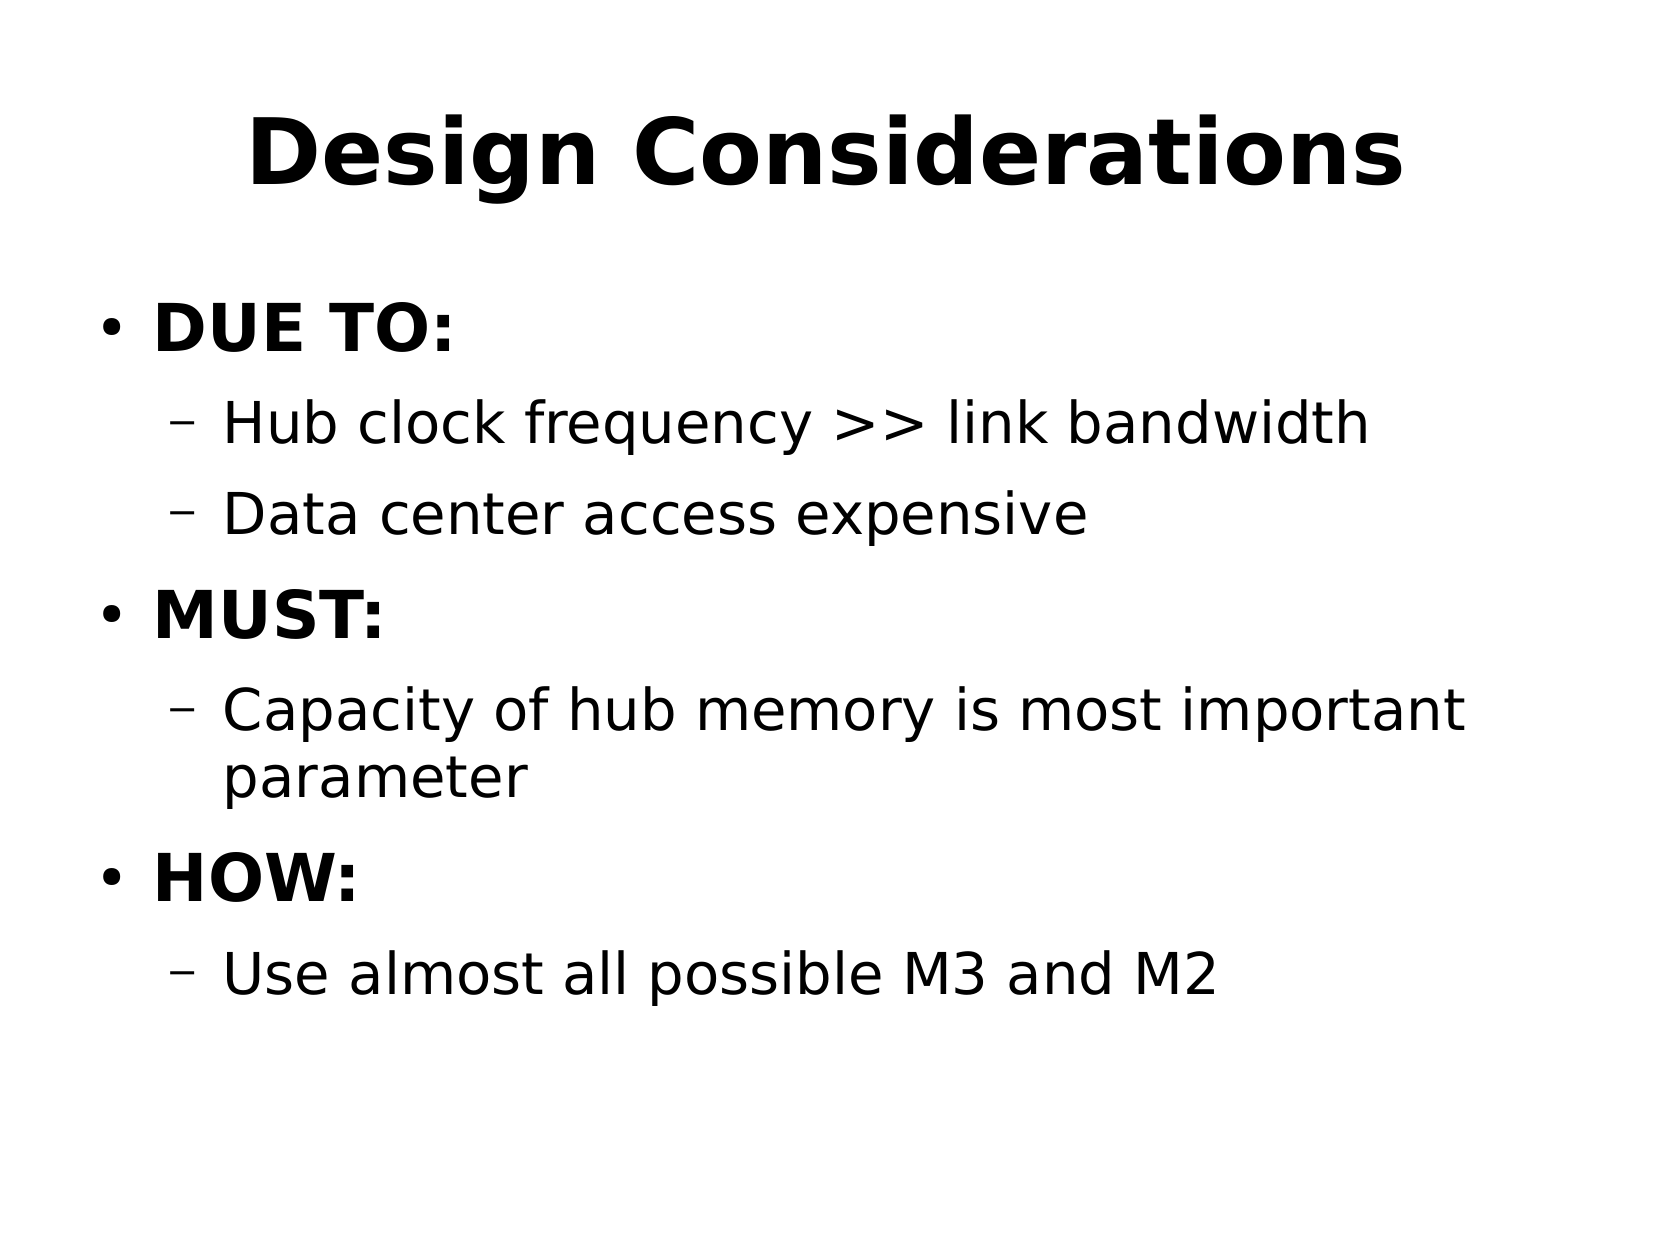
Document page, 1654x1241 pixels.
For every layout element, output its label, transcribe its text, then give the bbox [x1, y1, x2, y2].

title Design Considerations [82, 49, 1571, 257]
list DUE TO: Hub clock frequency >> link bandwidth Data center access expensive MUST: Capacity of hub memory is most important parameter HOW: Use almost all possible M3 and M2 [82, 290, 1571, 1010]
